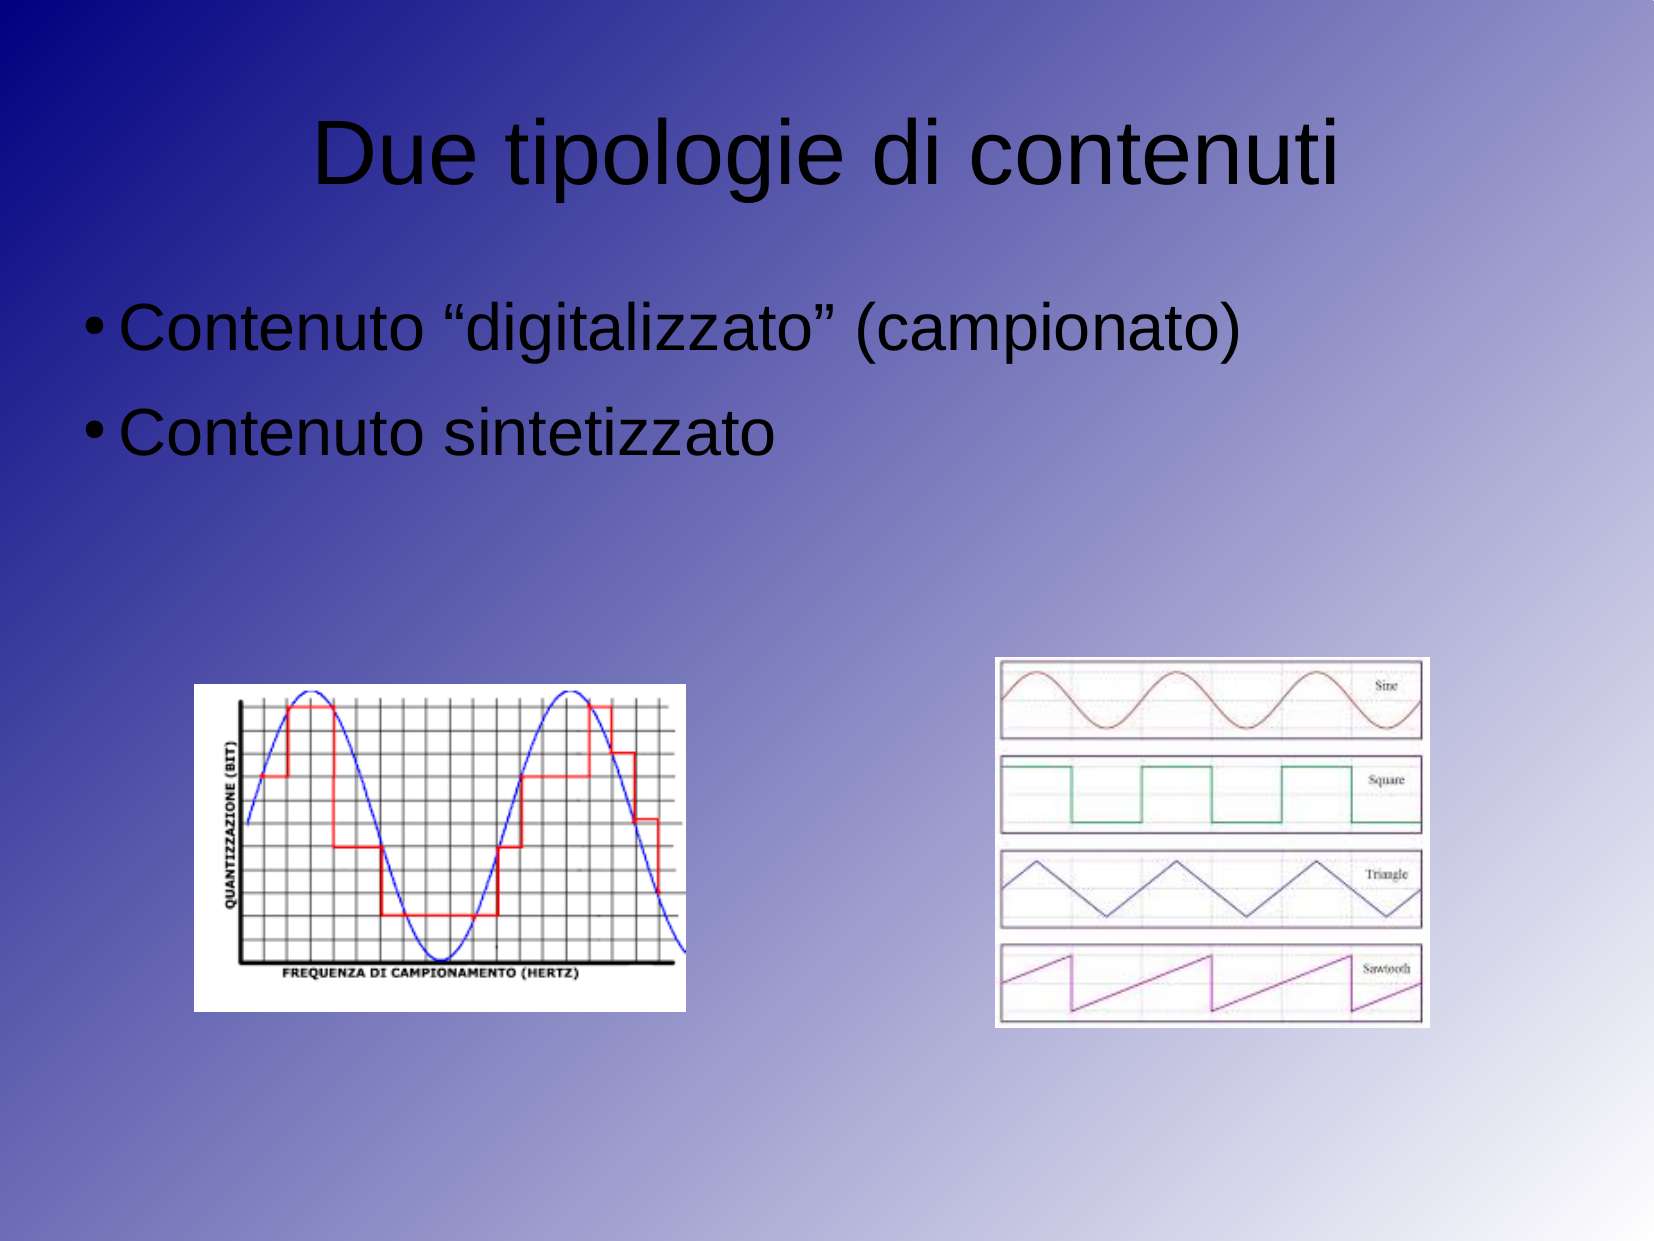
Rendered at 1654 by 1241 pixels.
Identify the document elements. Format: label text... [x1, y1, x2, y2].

title Due tipologie di contenuti [82, 49, 1571, 257]
picture [194, 684, 686, 1012]
list Contenuto “digitalizzato” (campionato) Contenuto sintetizzato [82, 290, 1571, 1010]
picture [995, 657, 1430, 1028]
